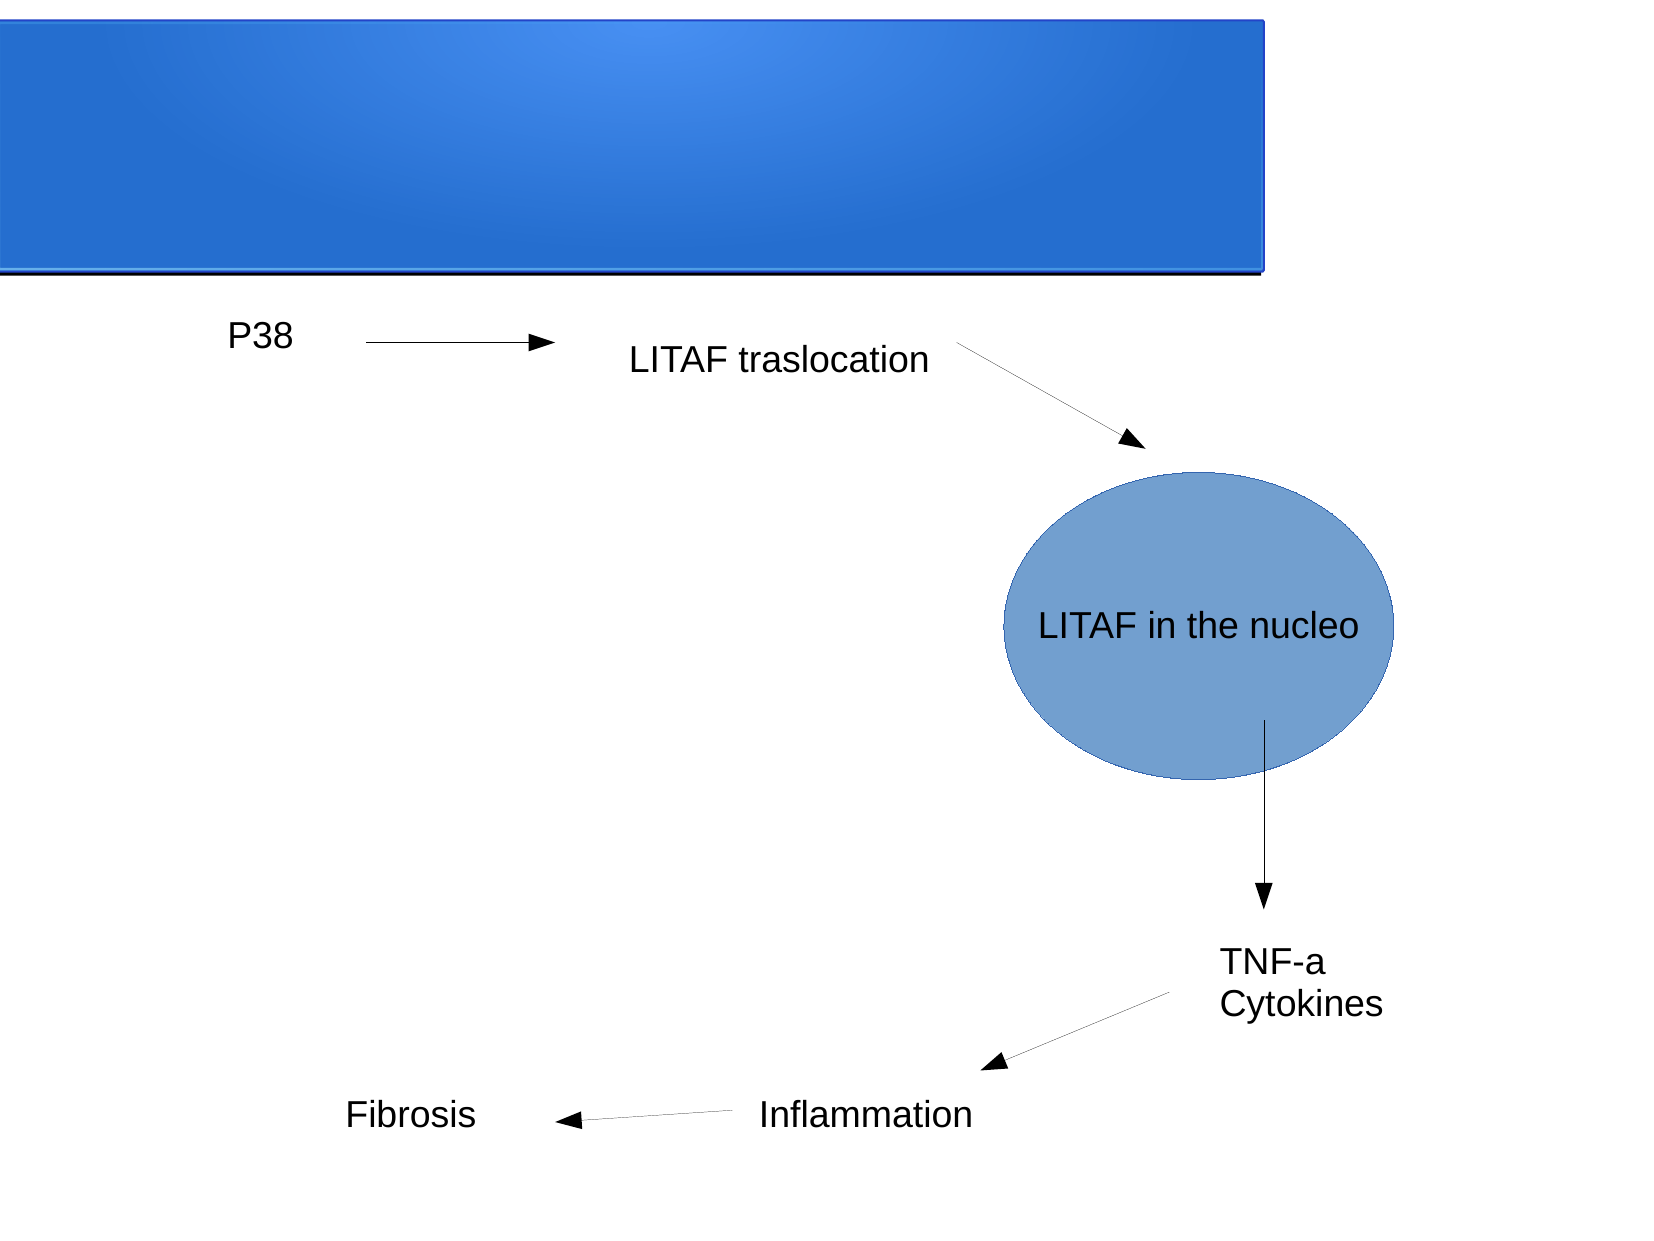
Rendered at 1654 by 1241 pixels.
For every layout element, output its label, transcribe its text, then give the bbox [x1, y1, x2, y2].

text_box TNF-a Cytokines [1204, 933, 1399, 1032]
text_box LITAF traslocation [614, 330, 946, 388]
text_box Inflammation [744, 1086, 988, 1144]
text_box Fibrosis [330, 1086, 492, 1144]
text_box LITAF in the nucleo [1003, 472, 1394, 780]
text_box P38 [212, 307, 320, 364]
